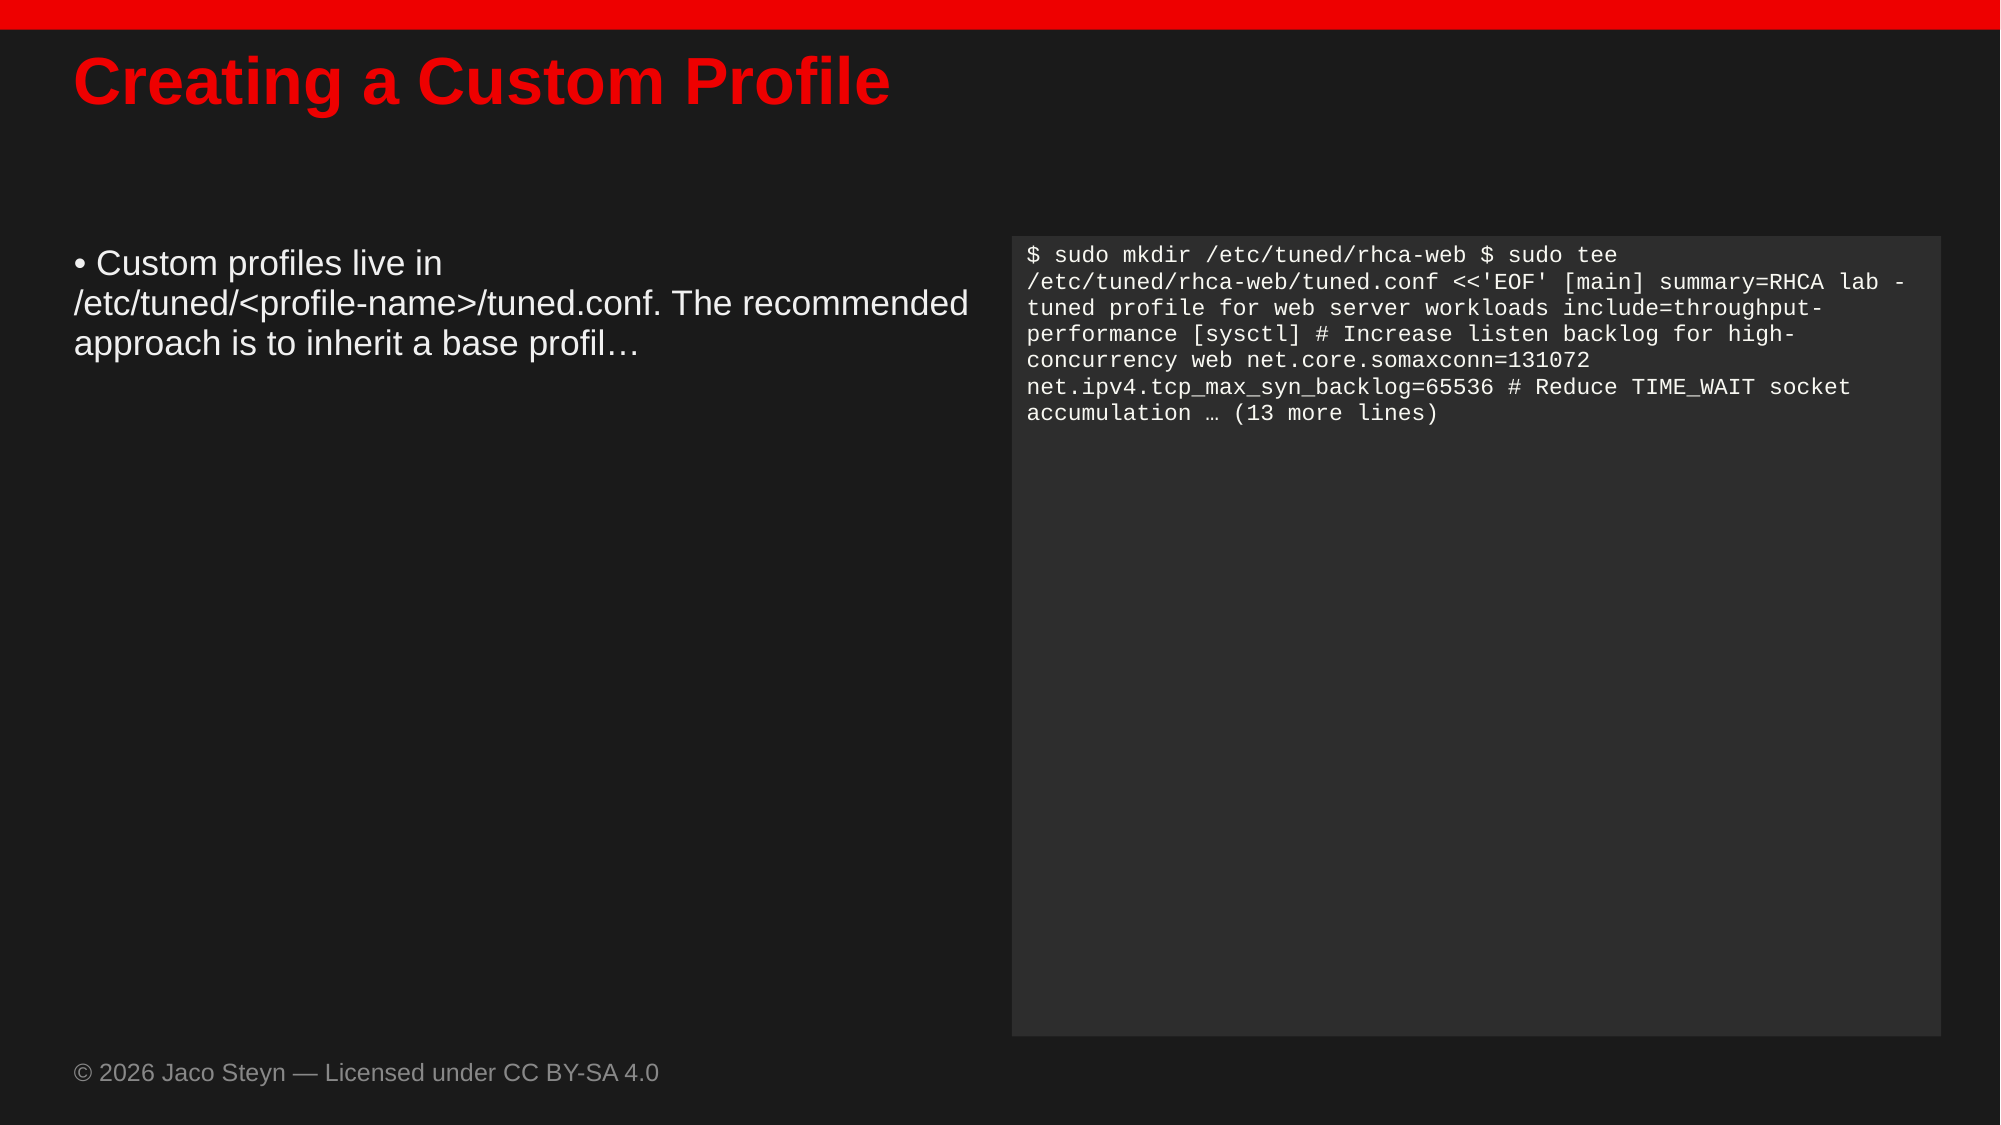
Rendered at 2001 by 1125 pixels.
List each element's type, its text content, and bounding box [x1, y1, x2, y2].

text_box Creating a Custom Profile [59, 36, 1942, 208]
text_box $ sudo mkdir /etc/tuned/rhca-web $ sudo tee /etc/tuned/rhca-web/tuned.conf <<'EOF' [main] summary=RHCA lab - tuned profile for web server workloads include=throughput-performance [sysctl] # Increase listen backlog for high-concurrency web net.core.somaxconn=131072 net.ipv4.tcp_max_syn_backlog=65536 # Reduce TIME_WAIT socket accumulation … (13 more lines) [1011, 236, 1942, 1037]
text_box • Custom profiles live in /etc/tuned/<profile-name>/tuned.conf. The recommended approach is to inherit a base profil… [59, 236, 989, 1037]
text_box [0, 0, 2001, 30]
text_box © 2026 Jaco Steyn — Licensed under CC BY-SA 4.0 [59, 1051, 1942, 1093]
